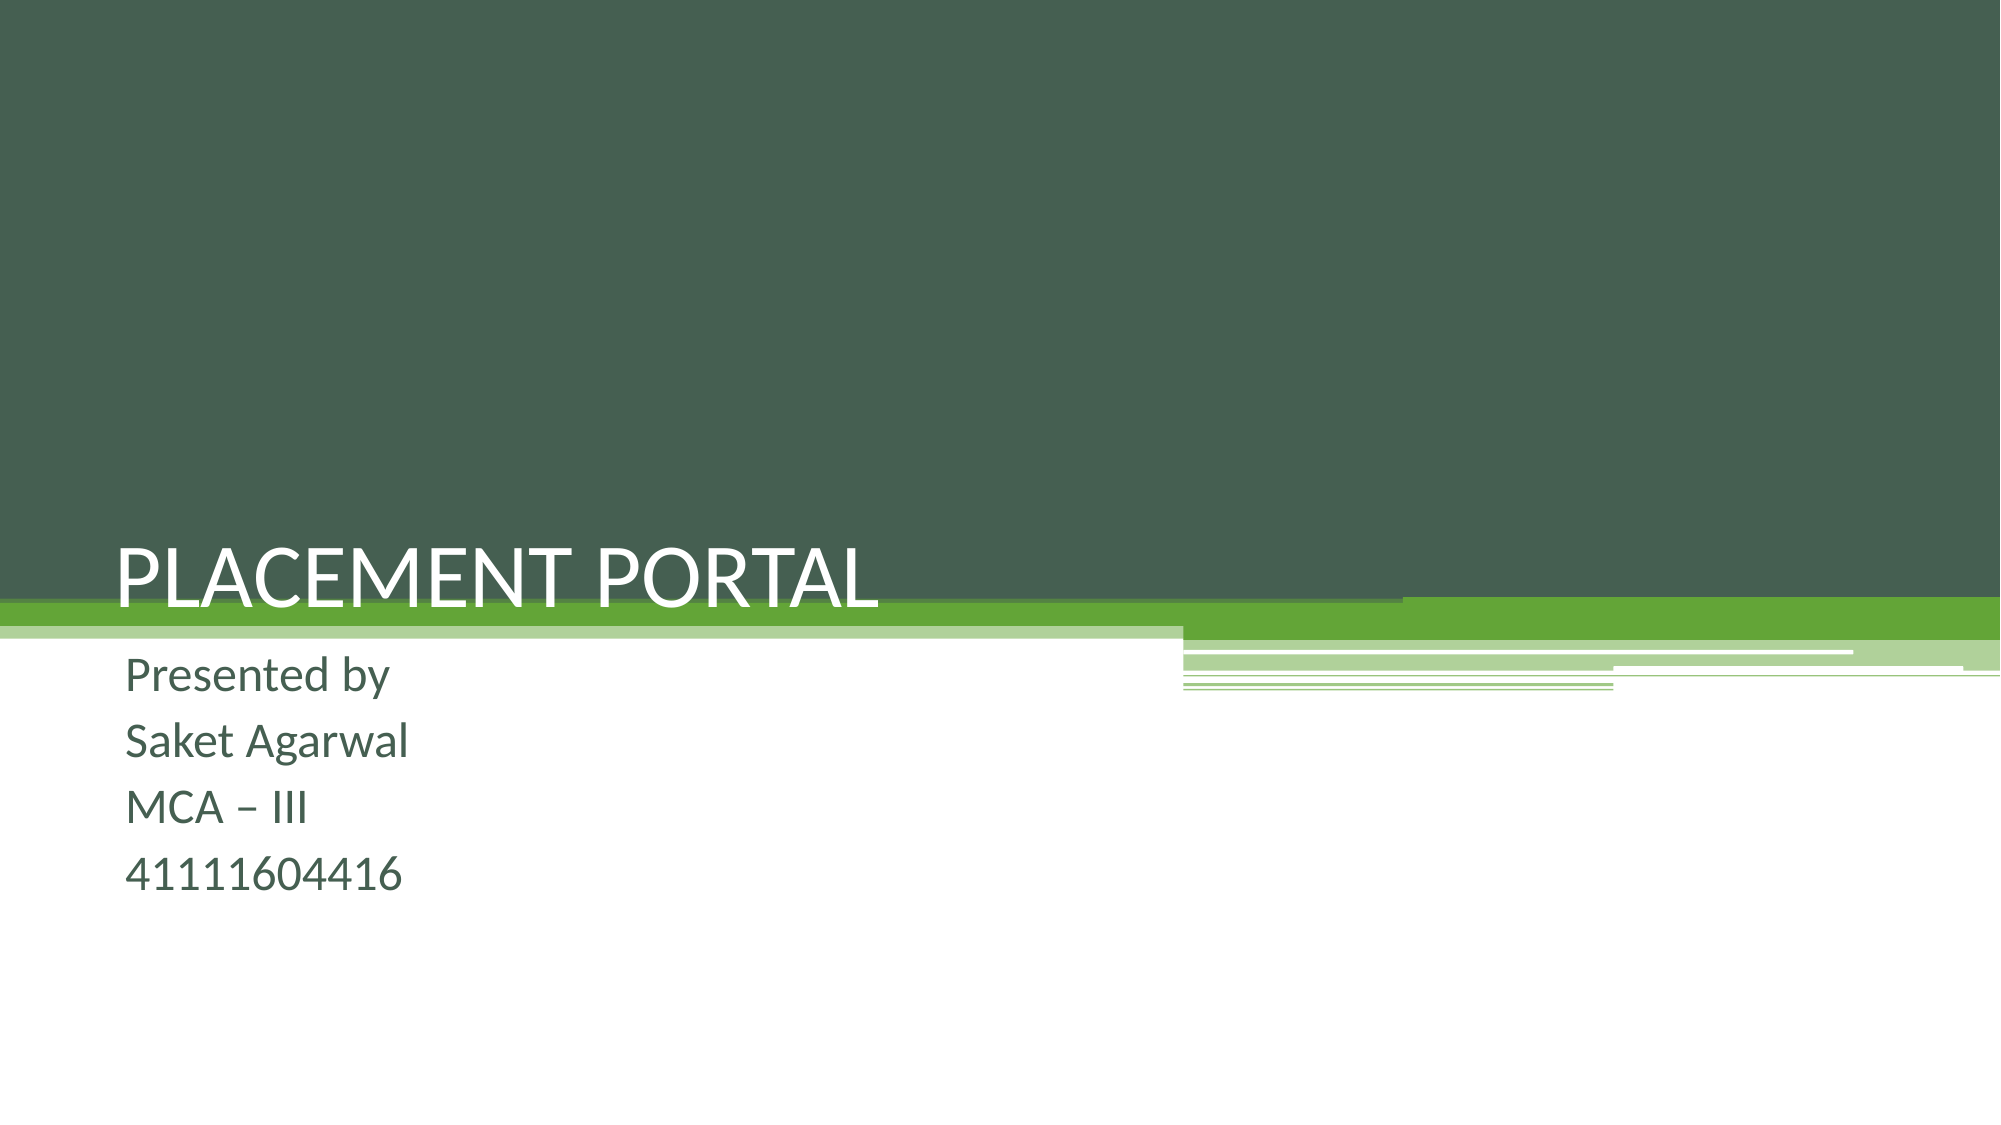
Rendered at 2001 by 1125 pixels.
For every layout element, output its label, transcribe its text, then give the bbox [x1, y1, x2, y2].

subtitle Presented by Saket Agarwal MCA – III 41111604416 [99, 633, 1184, 922]
title PLACEMENT PORTAL [99, 391, 1950, 633]
